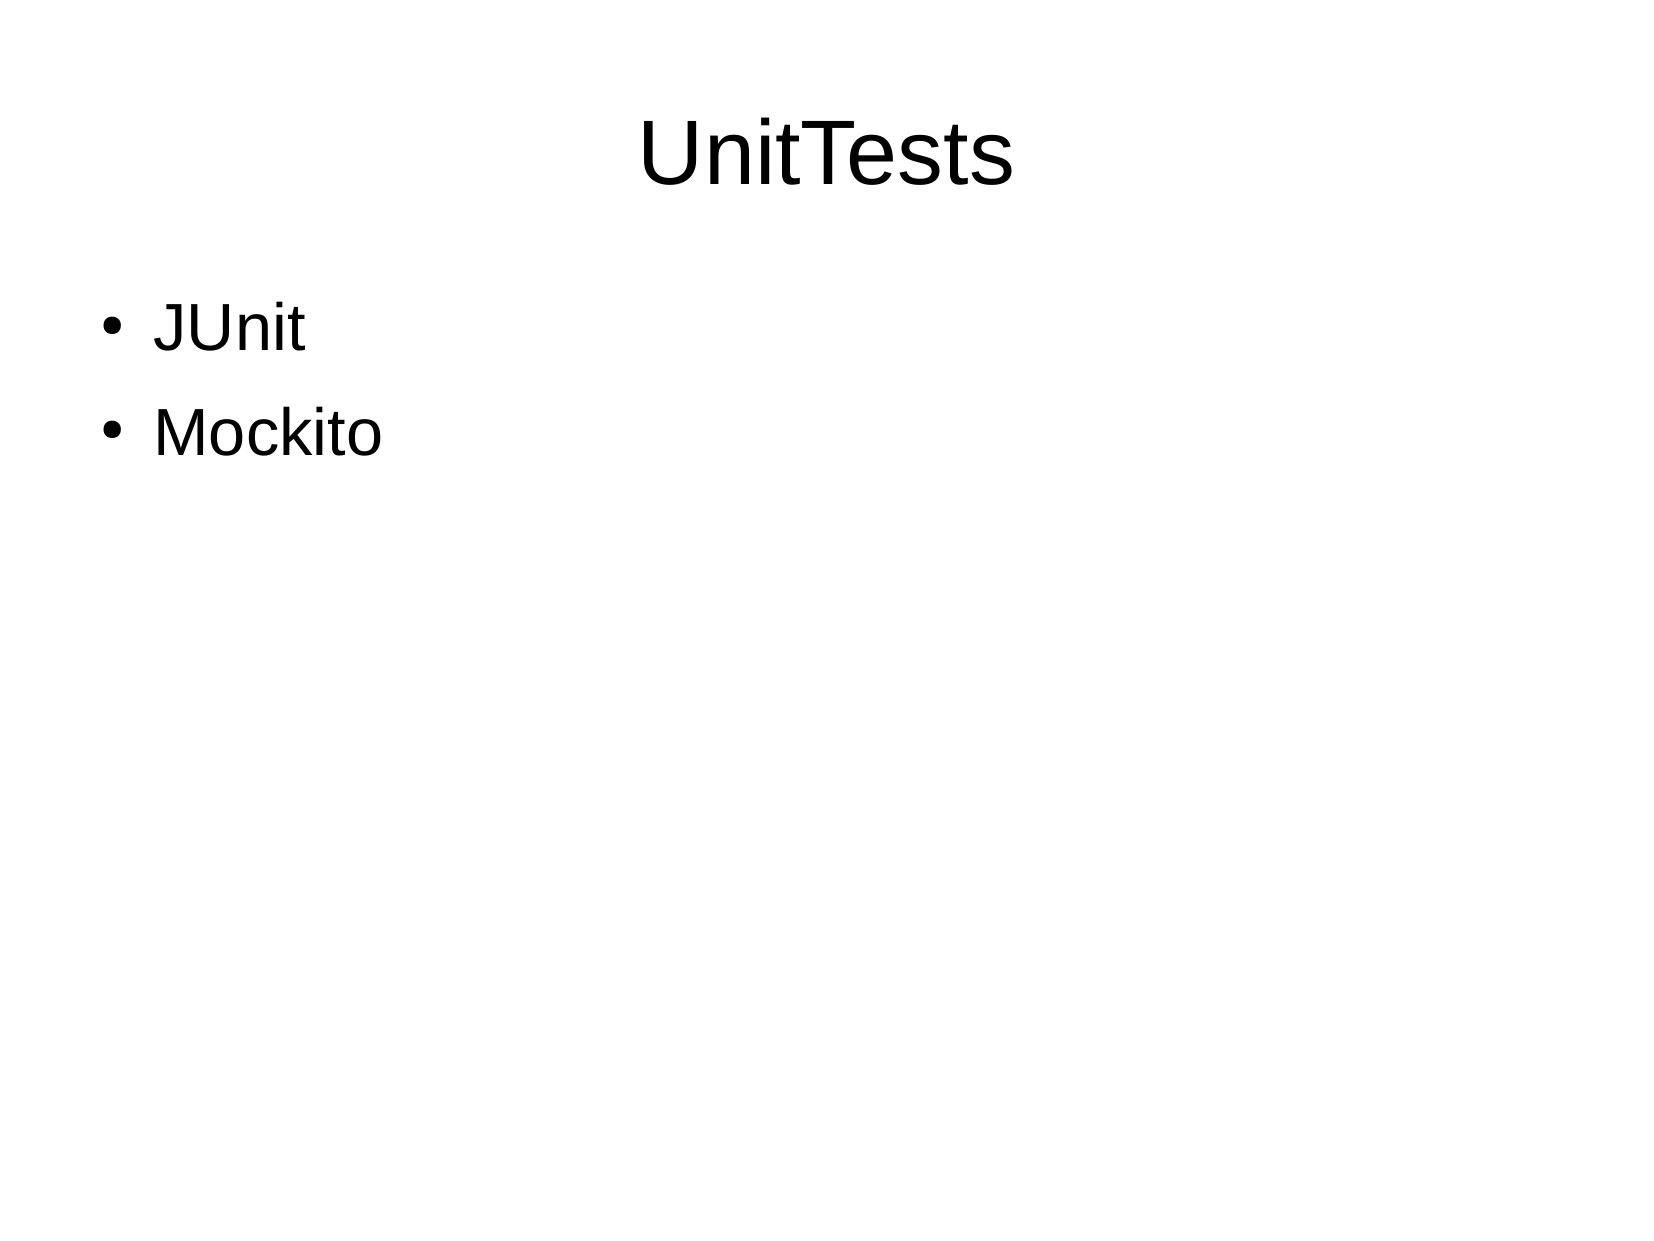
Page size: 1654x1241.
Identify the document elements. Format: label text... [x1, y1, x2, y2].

list JUnit Mockito [82, 290, 1571, 1109]
title UnitTests [82, 49, 1571, 257]
